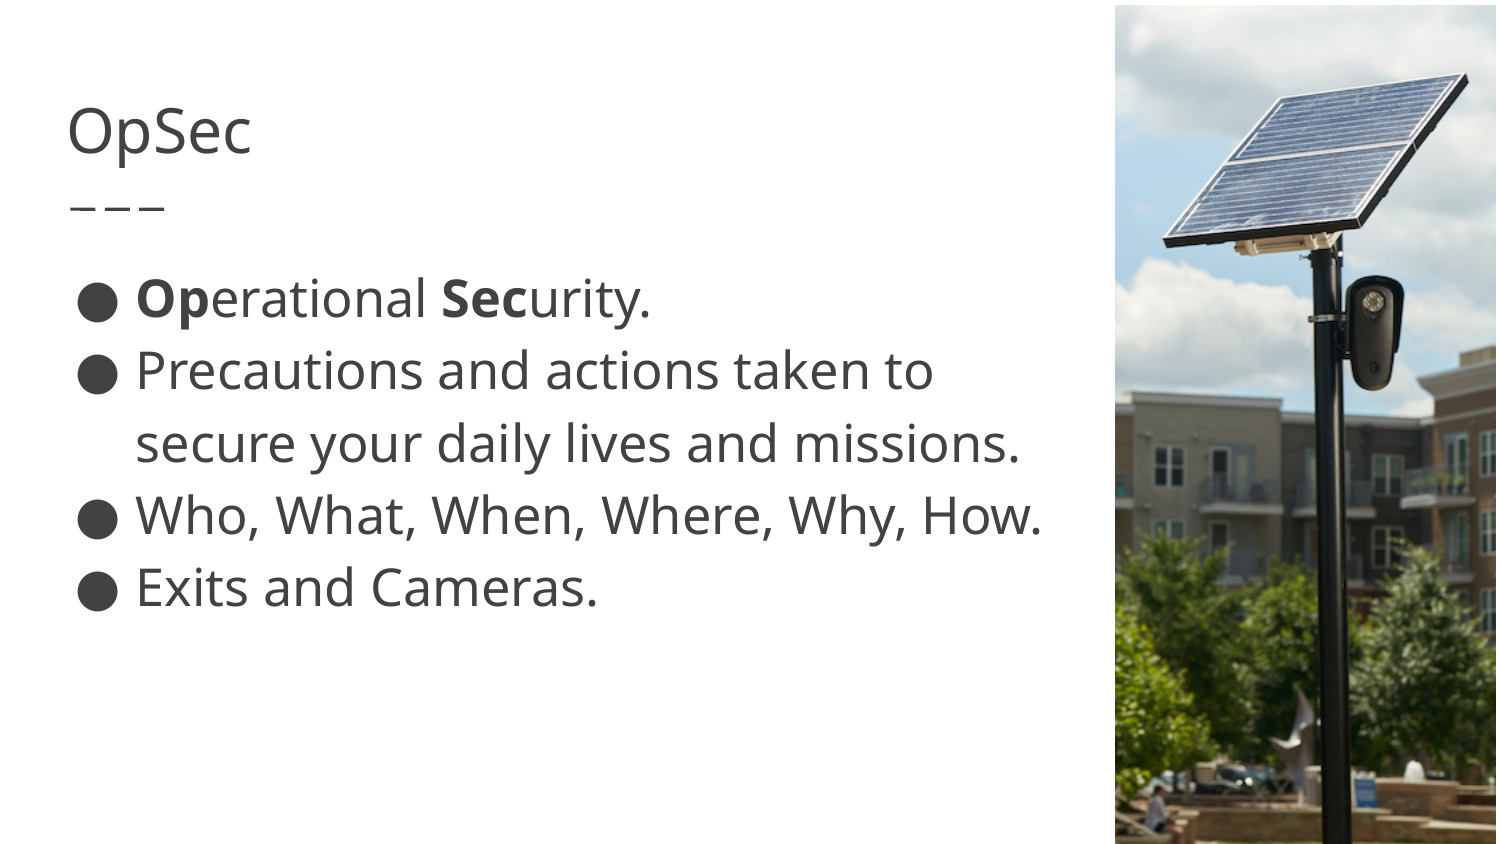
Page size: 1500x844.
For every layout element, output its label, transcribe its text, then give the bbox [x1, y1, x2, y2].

list Operational Security. Precautions and actions taken to secure your daily lives and missions. Who, What, When, Where, Why, How. Exits and Cameras. [51, 240, 1107, 750]
picture [1115, 5, 1496, 844]
title OpSec [51, 61, 1115, 182]
